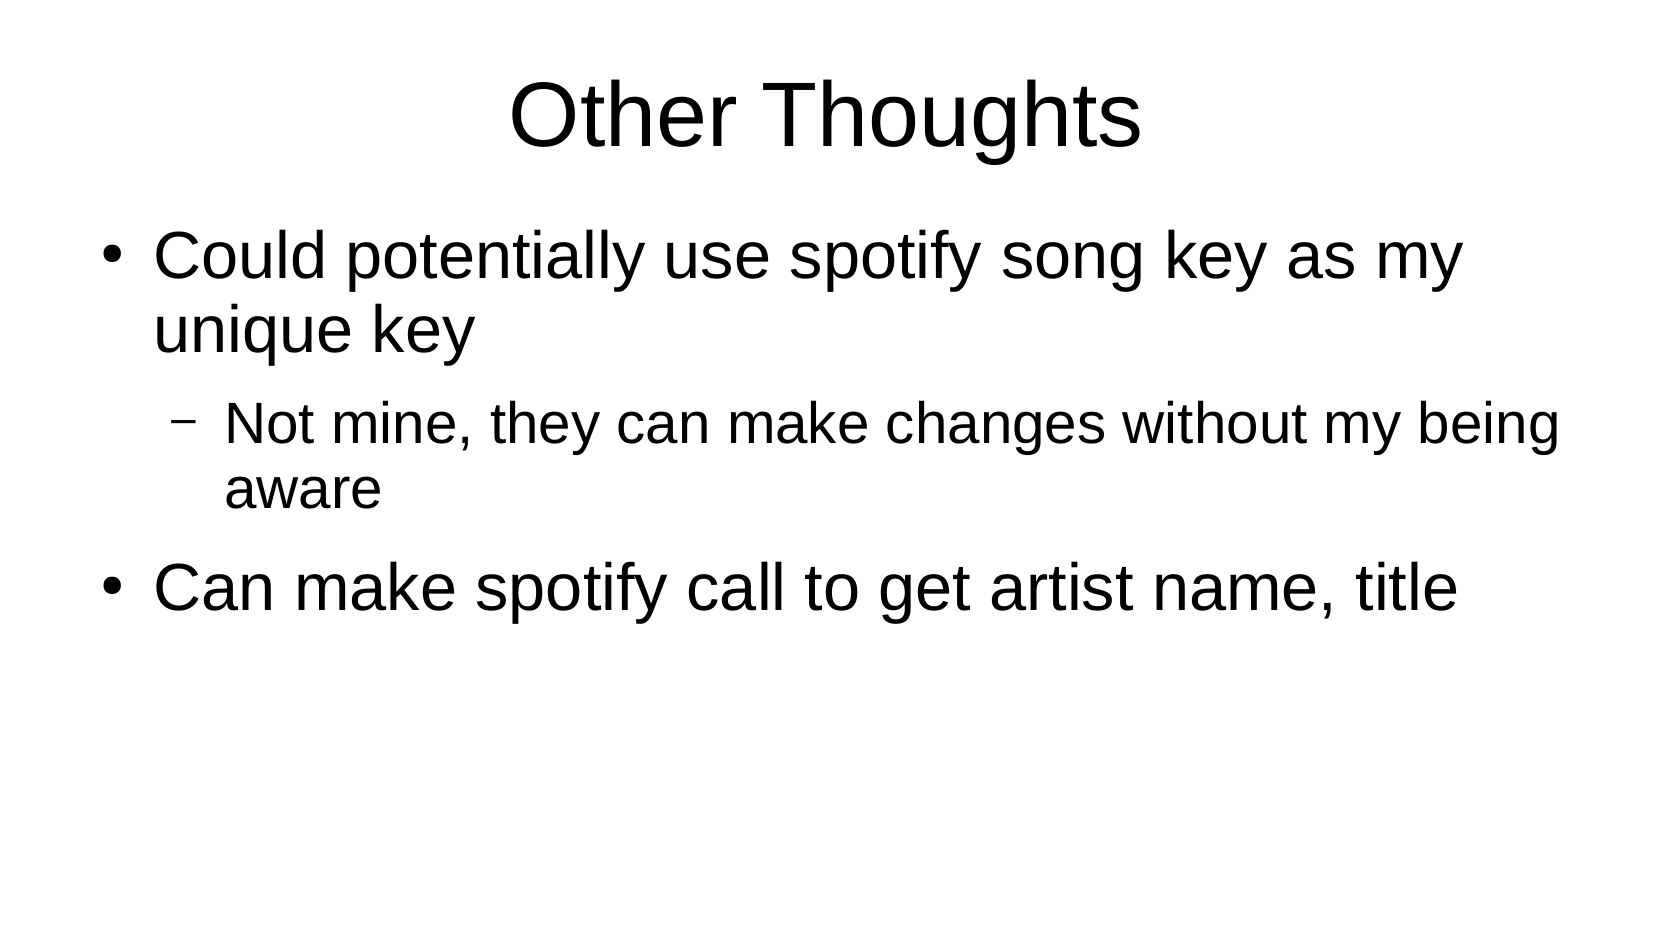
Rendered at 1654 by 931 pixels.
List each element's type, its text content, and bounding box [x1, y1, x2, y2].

list Could potentially use spotify song key as my unique key Not mine, they can make changes without my being aware Can make spotify call to get artist name, title [82, 217, 1571, 758]
title Other Thoughts [82, 37, 1571, 193]
